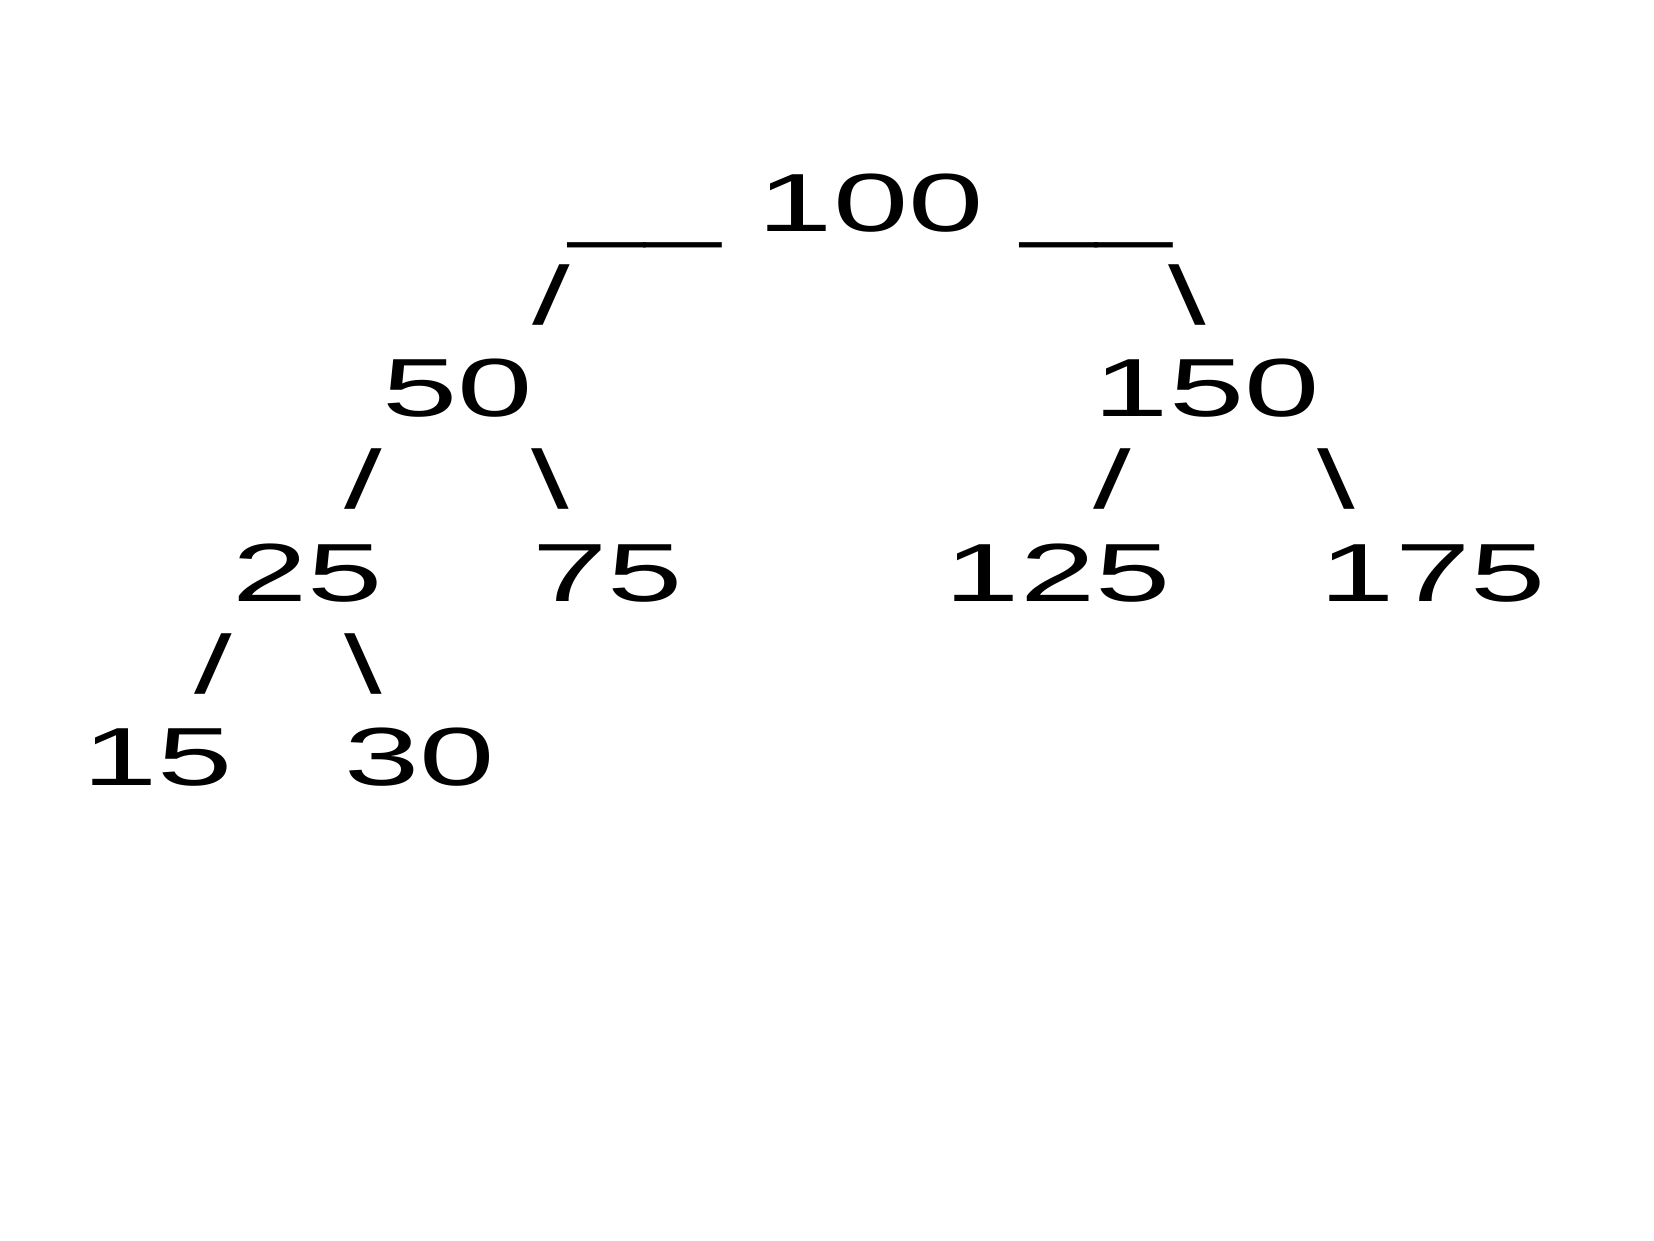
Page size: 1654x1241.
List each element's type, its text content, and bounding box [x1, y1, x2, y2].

text_box __ 100 __ / \ 50 150 / \ / \ 25 75 125 175 / \ 15 30 [30, 149, 1606, 811]
